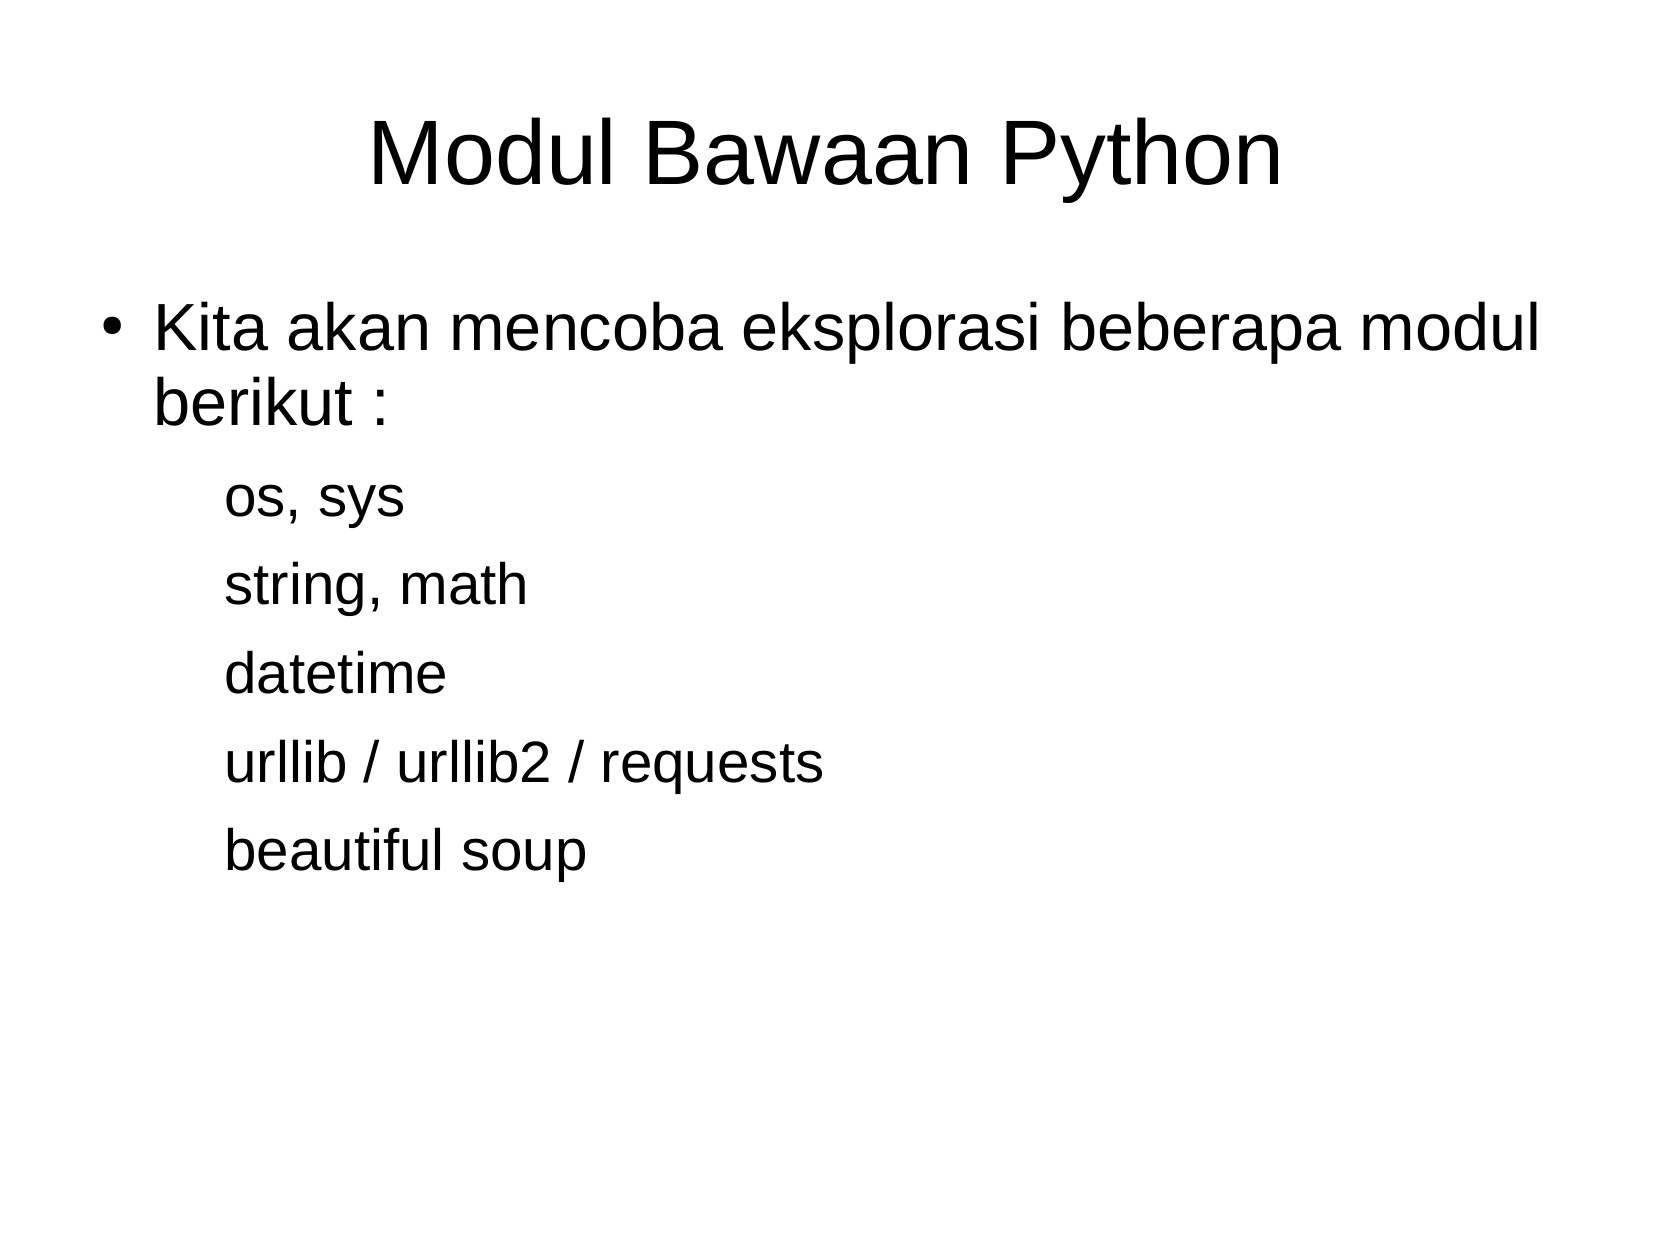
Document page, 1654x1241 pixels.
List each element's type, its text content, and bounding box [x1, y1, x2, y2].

list Kita akan mencoba eksplorasi beberapa modul berikut : os, sys string, math datetime urllib / urllib2 / requests beautiful soup [82, 290, 1571, 1010]
title Modul Bawaan Python [82, 49, 1571, 257]
